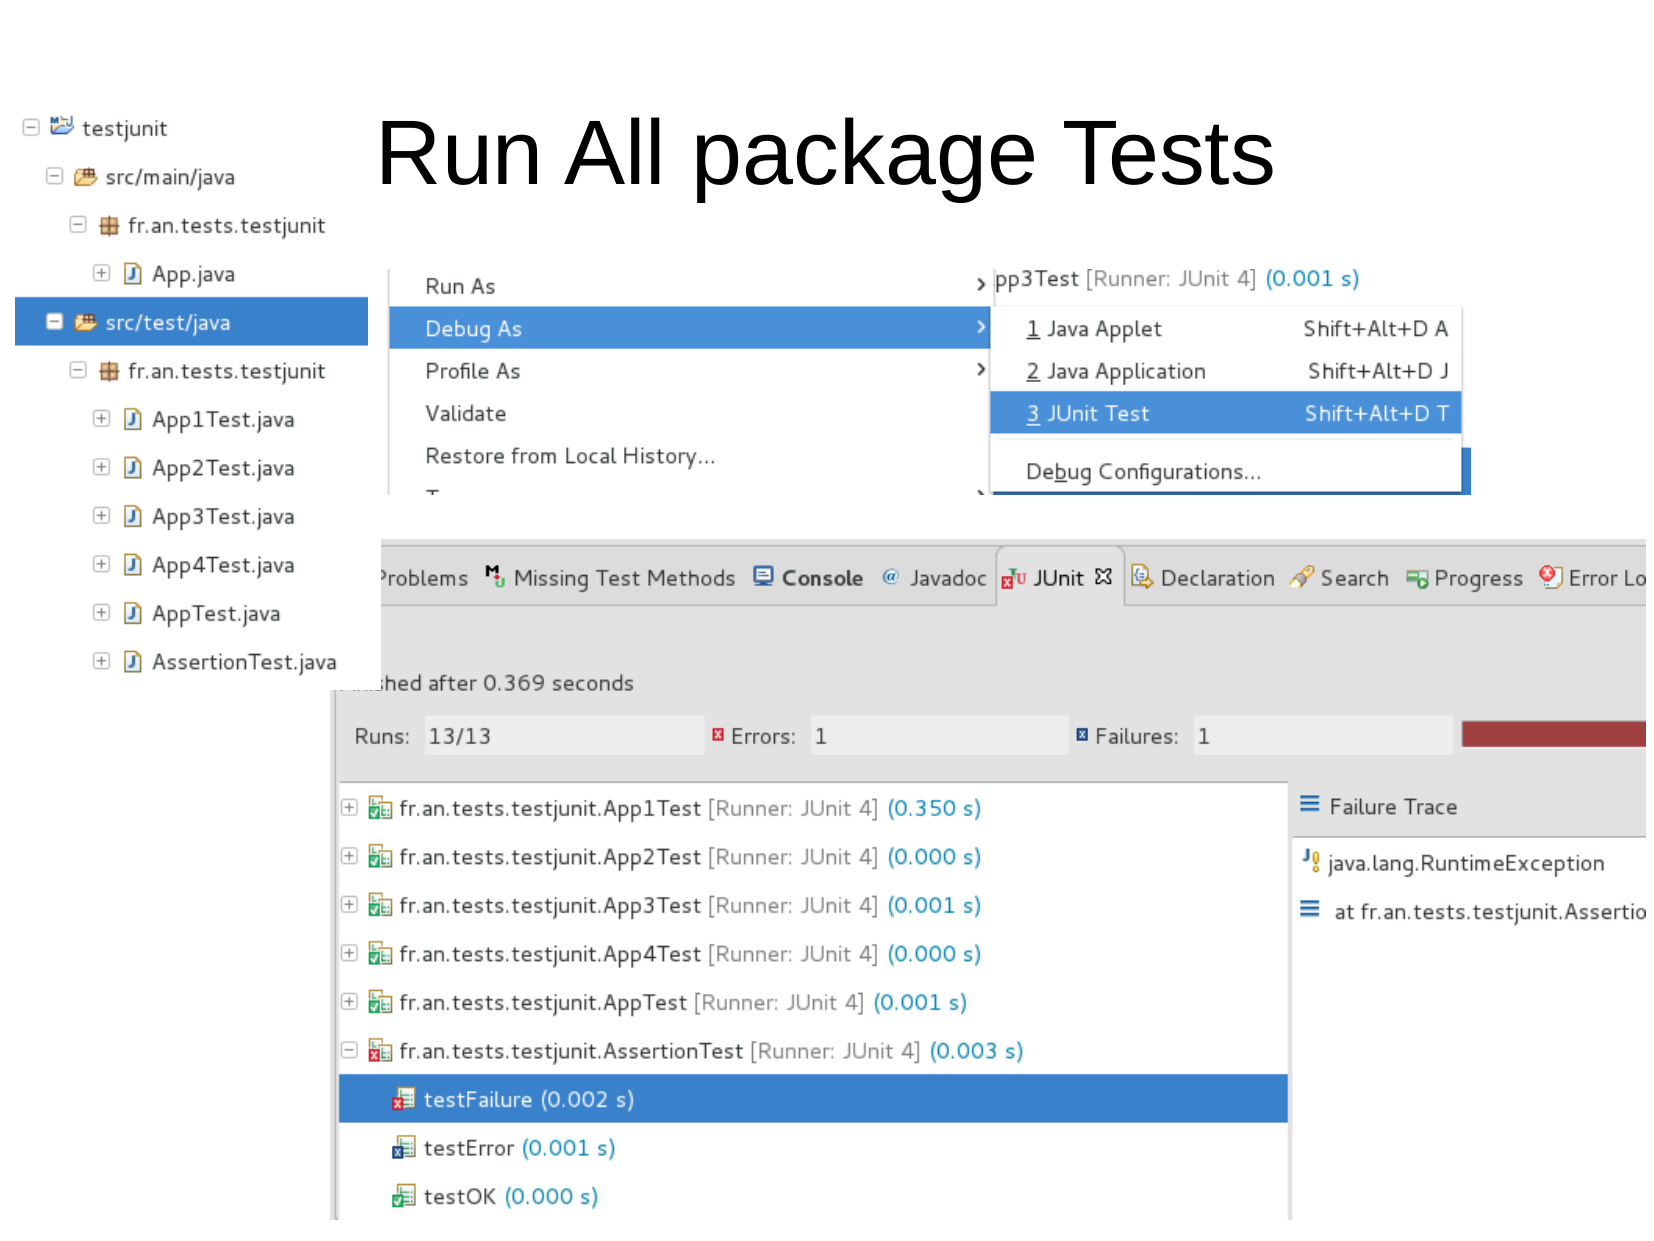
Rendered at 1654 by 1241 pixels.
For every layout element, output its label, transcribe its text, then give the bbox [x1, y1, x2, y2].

title Run All package Tests [82, 49, 1571, 257]
picture [15, 108, 1646, 1220]
